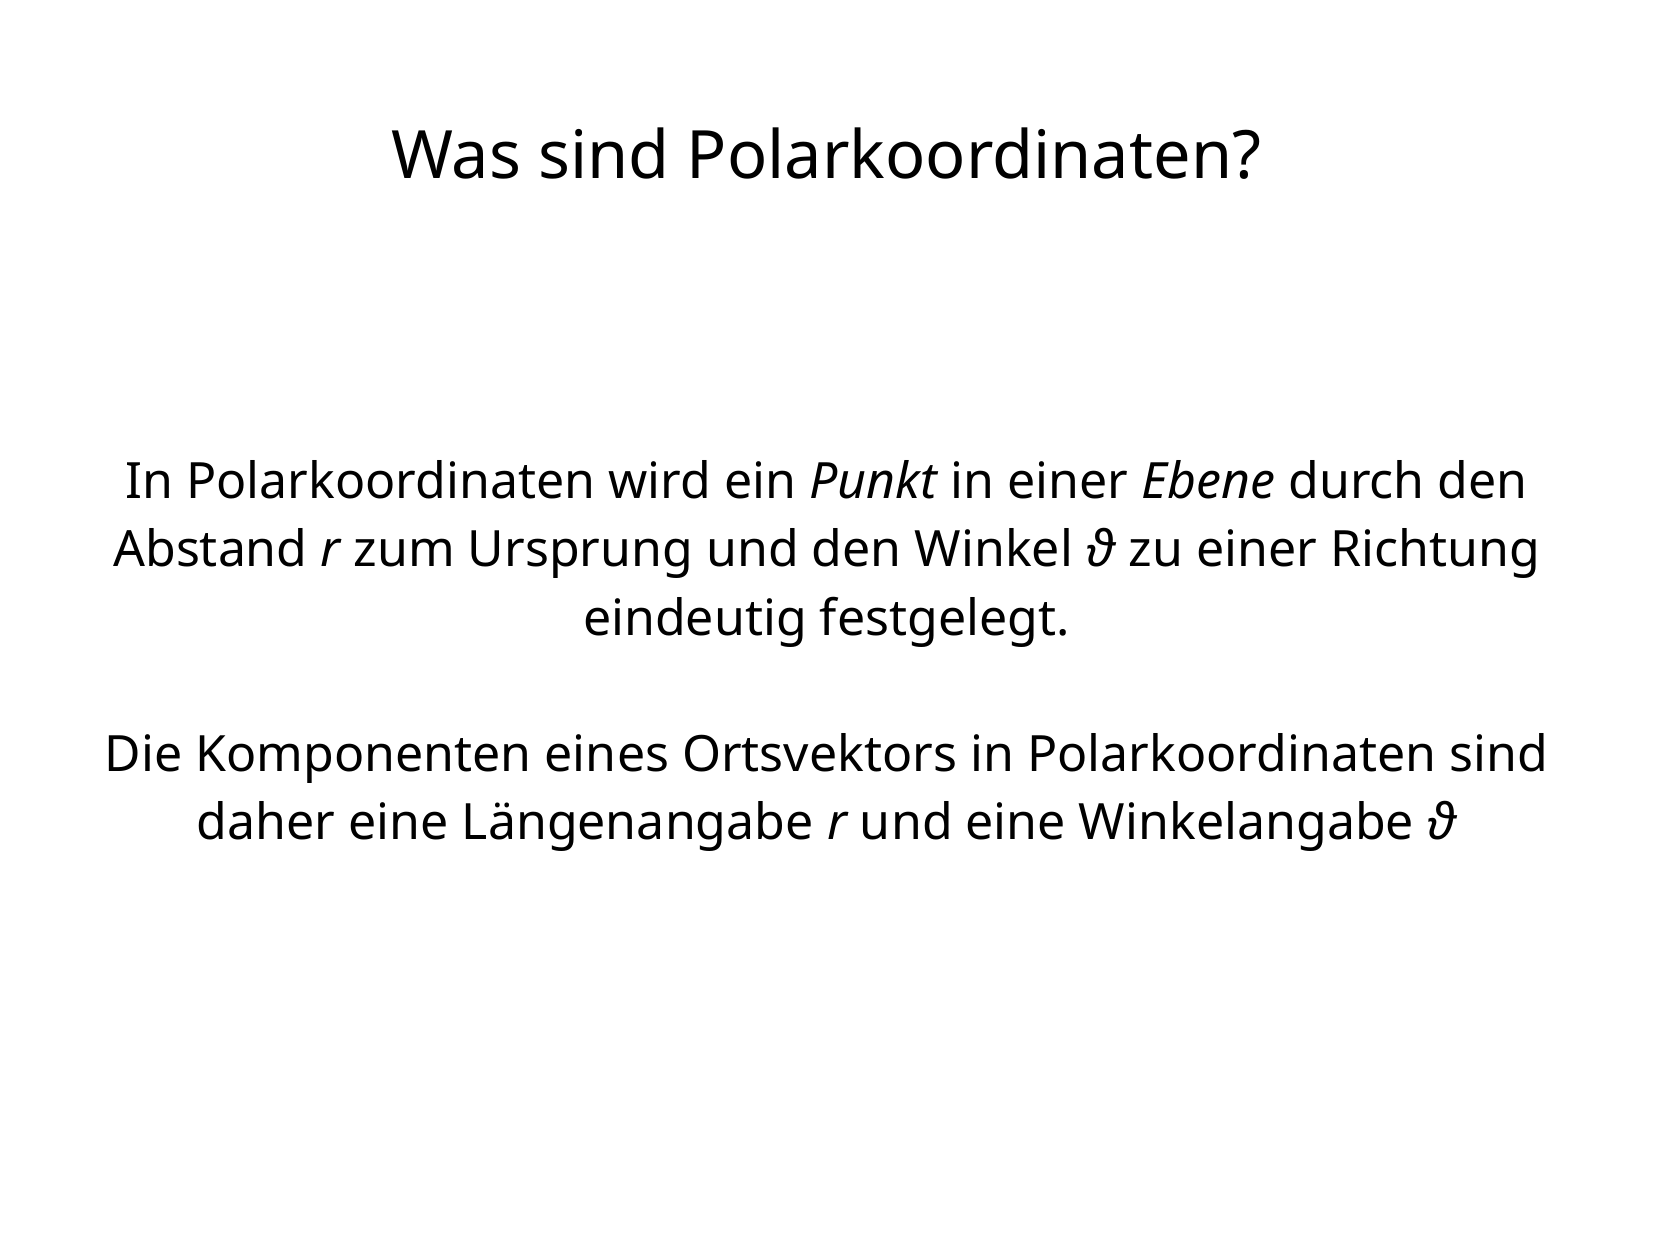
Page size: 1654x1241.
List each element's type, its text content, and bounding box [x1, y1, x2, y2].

title Was sind Polarkoordinaten? [82, 49, 1571, 257]
subtitle In Polarkoordinaten wird ein Punkt in einer Ebene durch den Abstand r zum Ursprung und den Winkel ϑ zu einer Richtung eindeutig festgelegt. Die Komponenten eines Ortsvektors in Polarkoordinaten sind daher eine Längenangabe r und eine Winkelangabe ϑ [82, 290, 1571, 1010]
